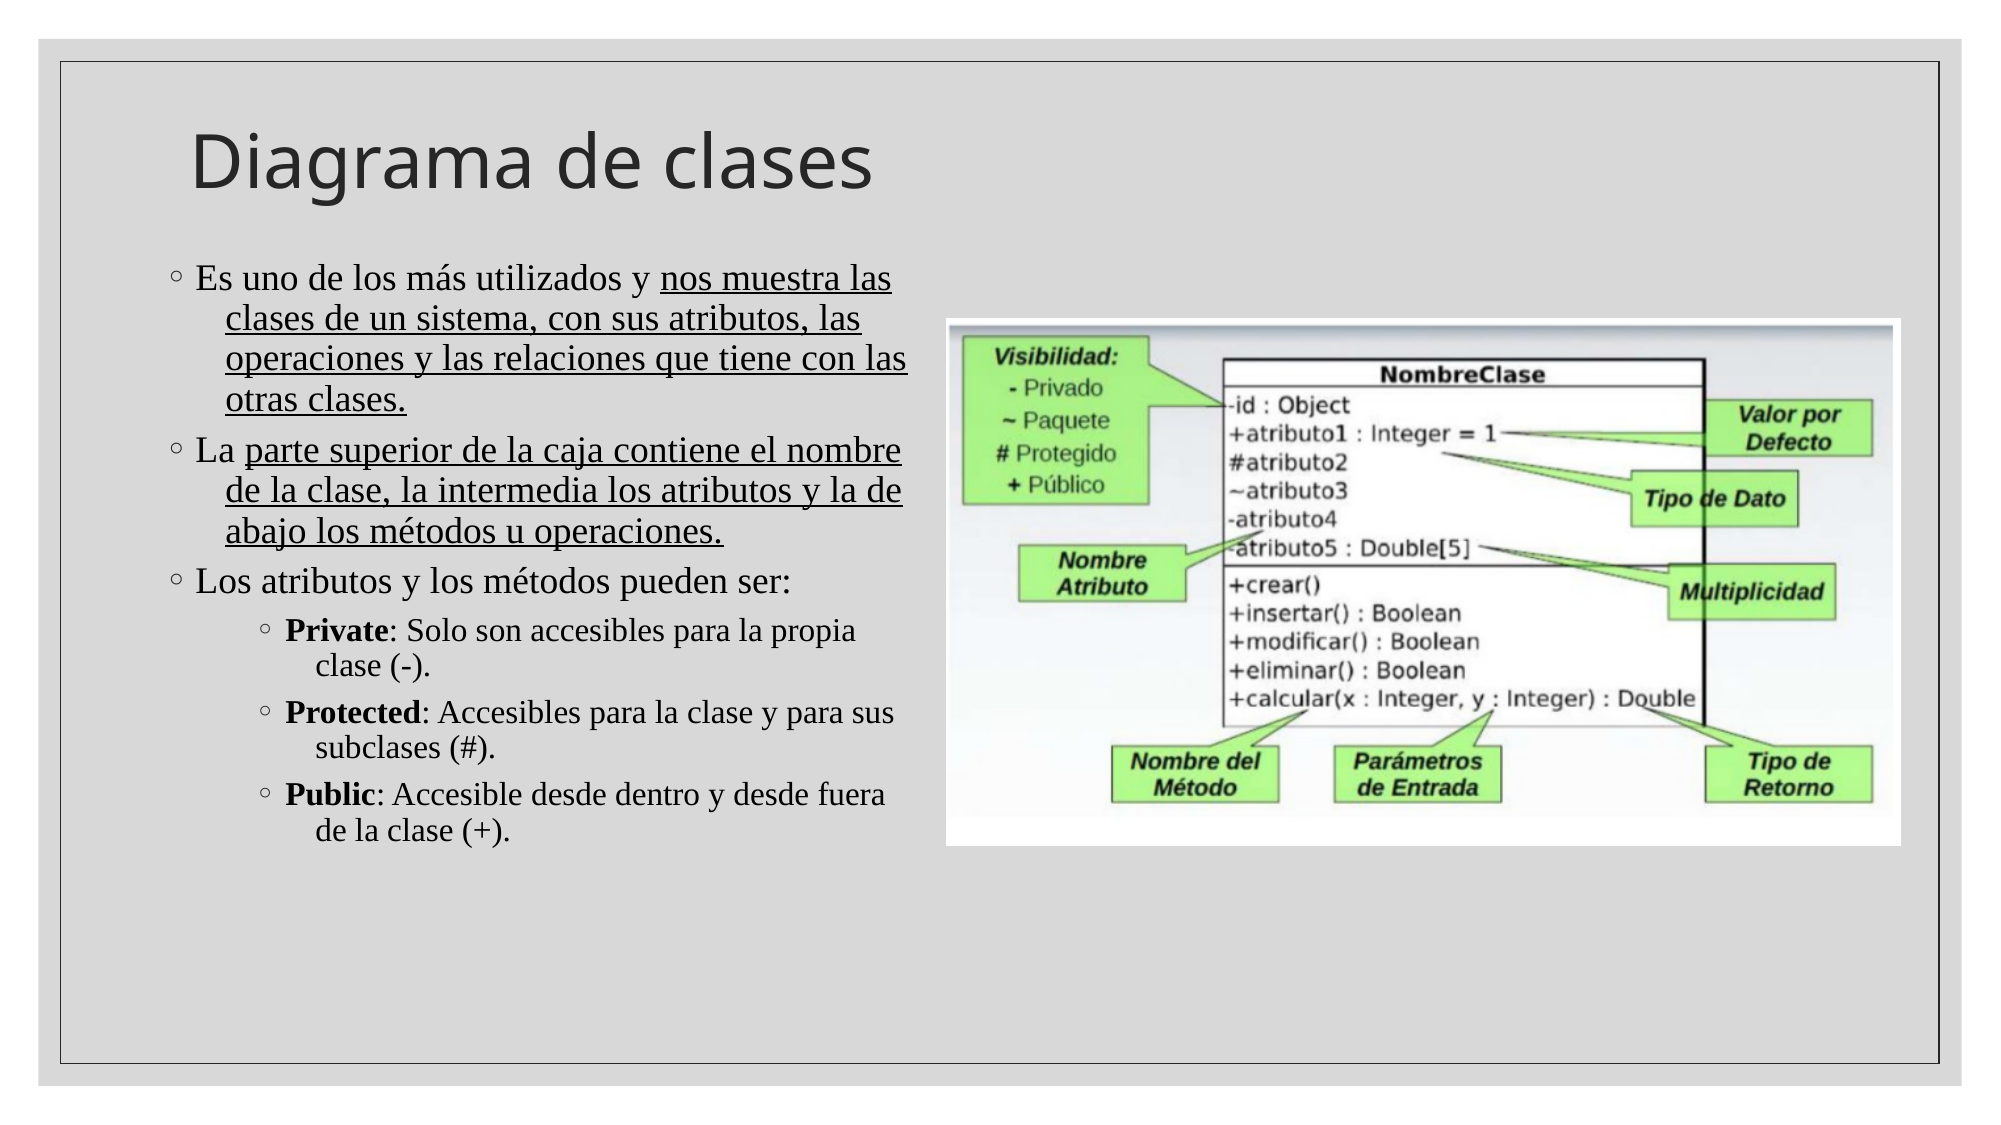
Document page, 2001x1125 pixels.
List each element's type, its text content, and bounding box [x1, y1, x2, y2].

picture [946, 318, 1901, 846]
title Diagrama de clases [174, 105, 1825, 224]
list Es uno de los más utilizados y nos muestra las clases de un sistema, con sus atributos, las operaciones y las relaciones que tiene con las otras clases. La parte superior de la caja contiene el nombre de la clase, la intermedia los atributos y la de abajo los métodos u operaciones. Los atributos y los métodos pueden ser: Private: Solo son accesibles para la propia clase (-). Protected: Accesibles para la clase y para sus subclases (#). Public: Accesible desde dentro y desde fuera de la clase (+). [60, 250, 929, 983]
